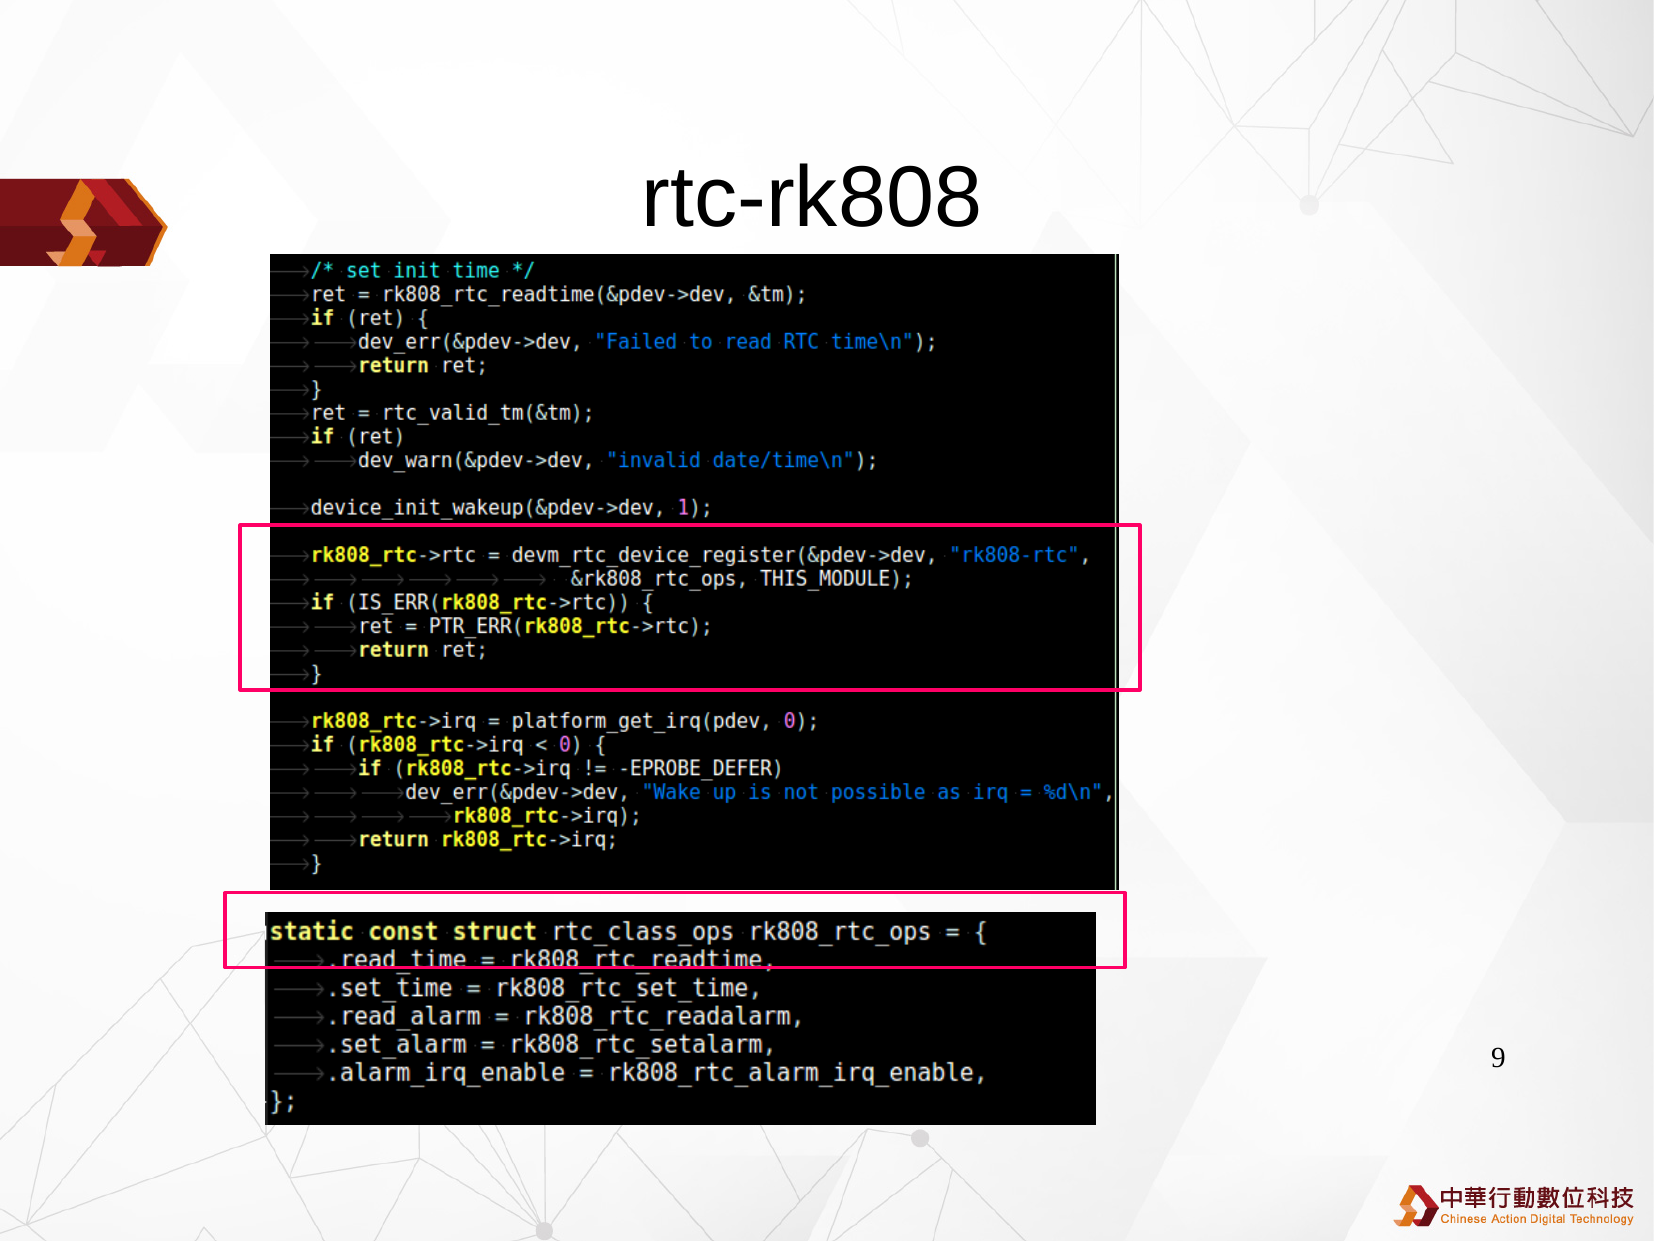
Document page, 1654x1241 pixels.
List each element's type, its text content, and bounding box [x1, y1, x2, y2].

picture [0, 0, 1654, 1241]
title rtc-rk808 [118, 112, 1506, 281]
